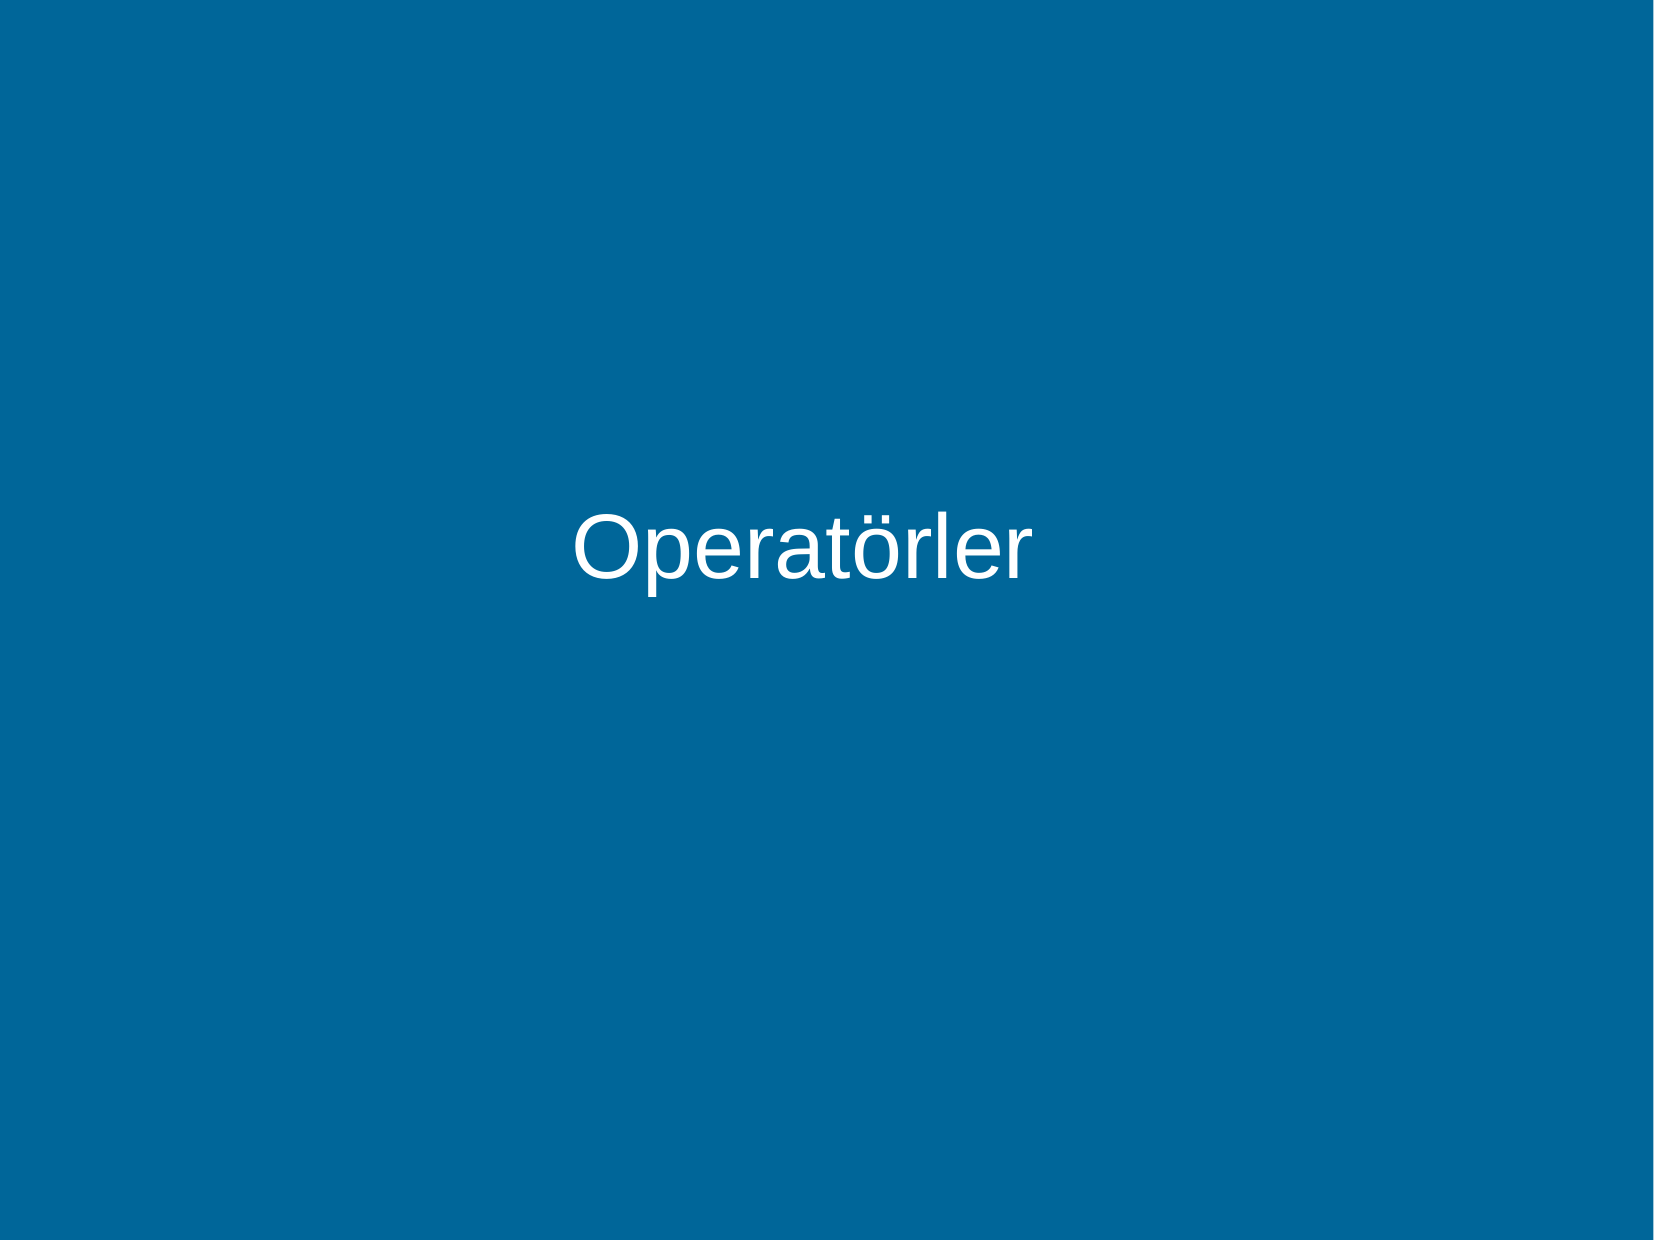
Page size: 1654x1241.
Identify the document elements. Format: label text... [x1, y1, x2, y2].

title Operatörler [59, 442, 1548, 650]
